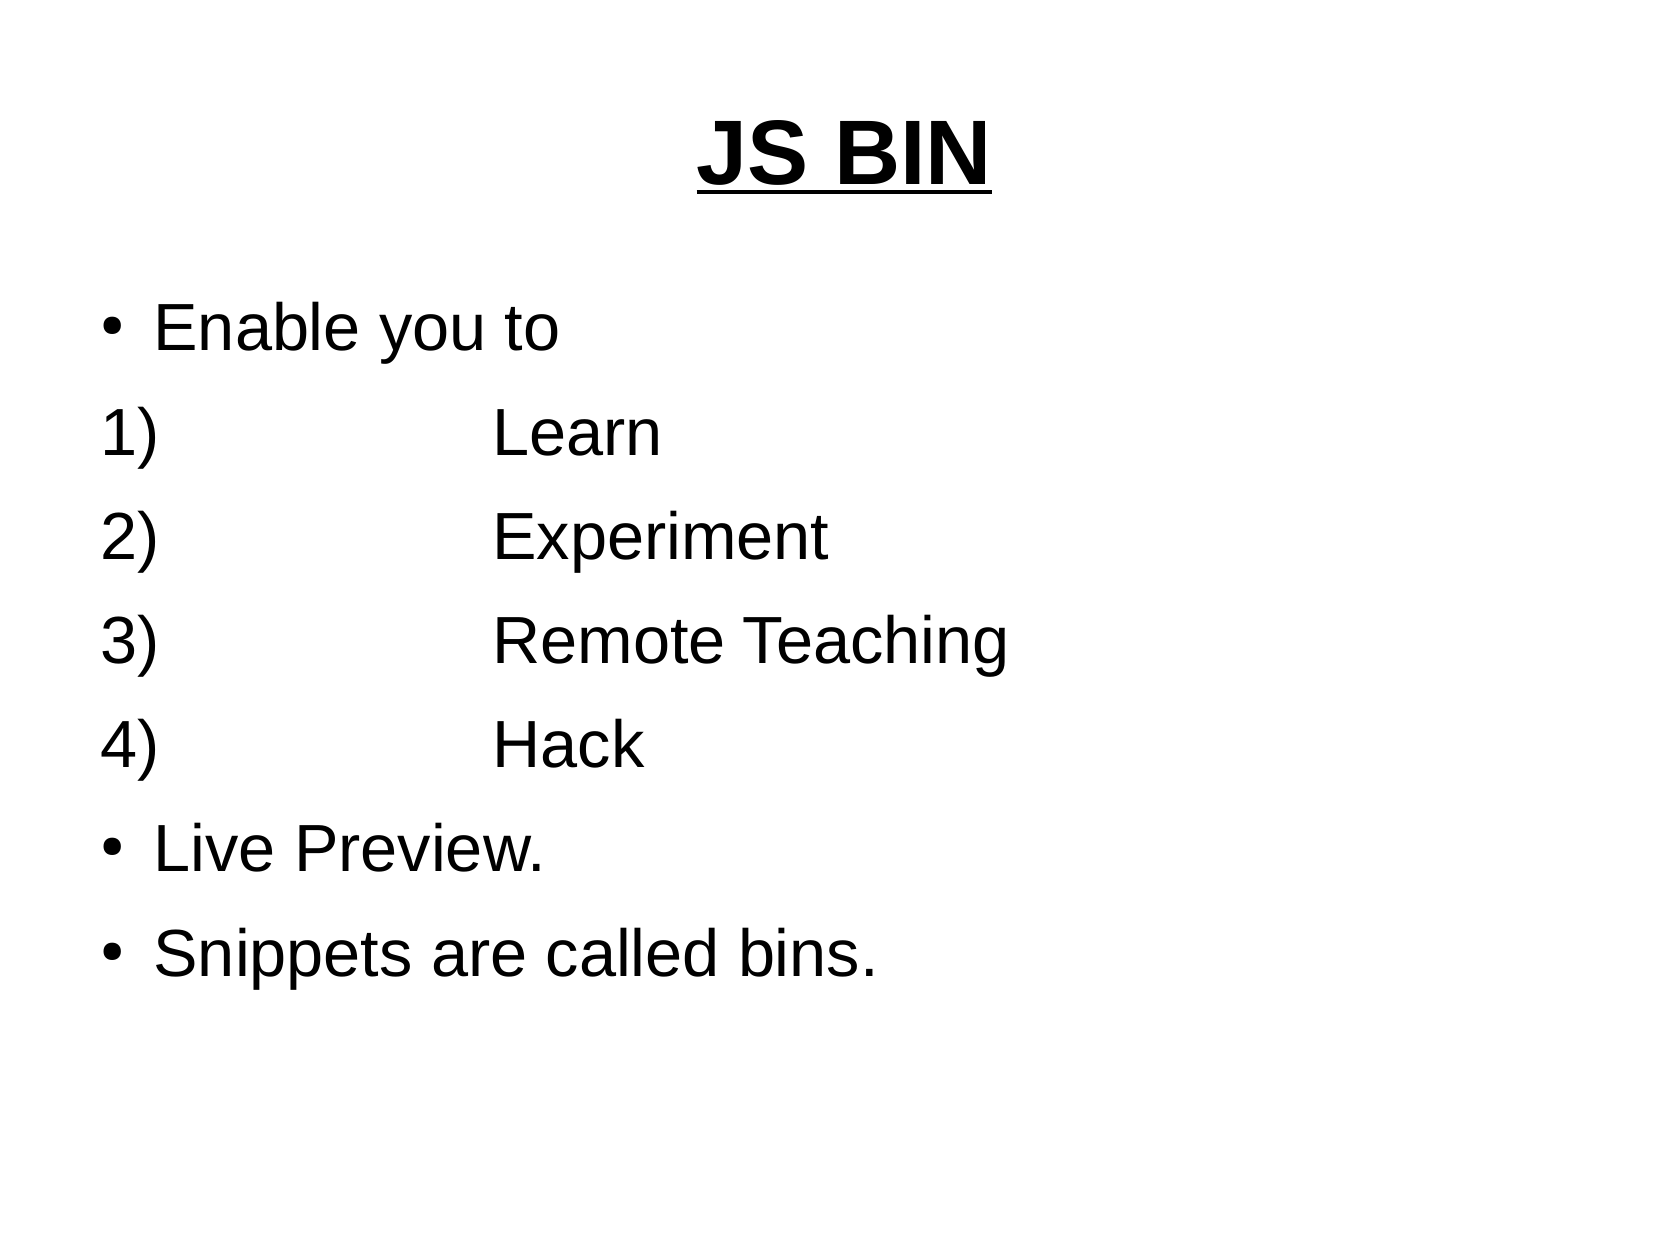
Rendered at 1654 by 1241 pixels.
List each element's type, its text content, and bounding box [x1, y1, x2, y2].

list Enable you to Learn Experiment Remote Teaching Hack Live Preview. Snippets are called bins. [82, 290, 1571, 1010]
title JS BIN [82, 49, 1571, 257]
